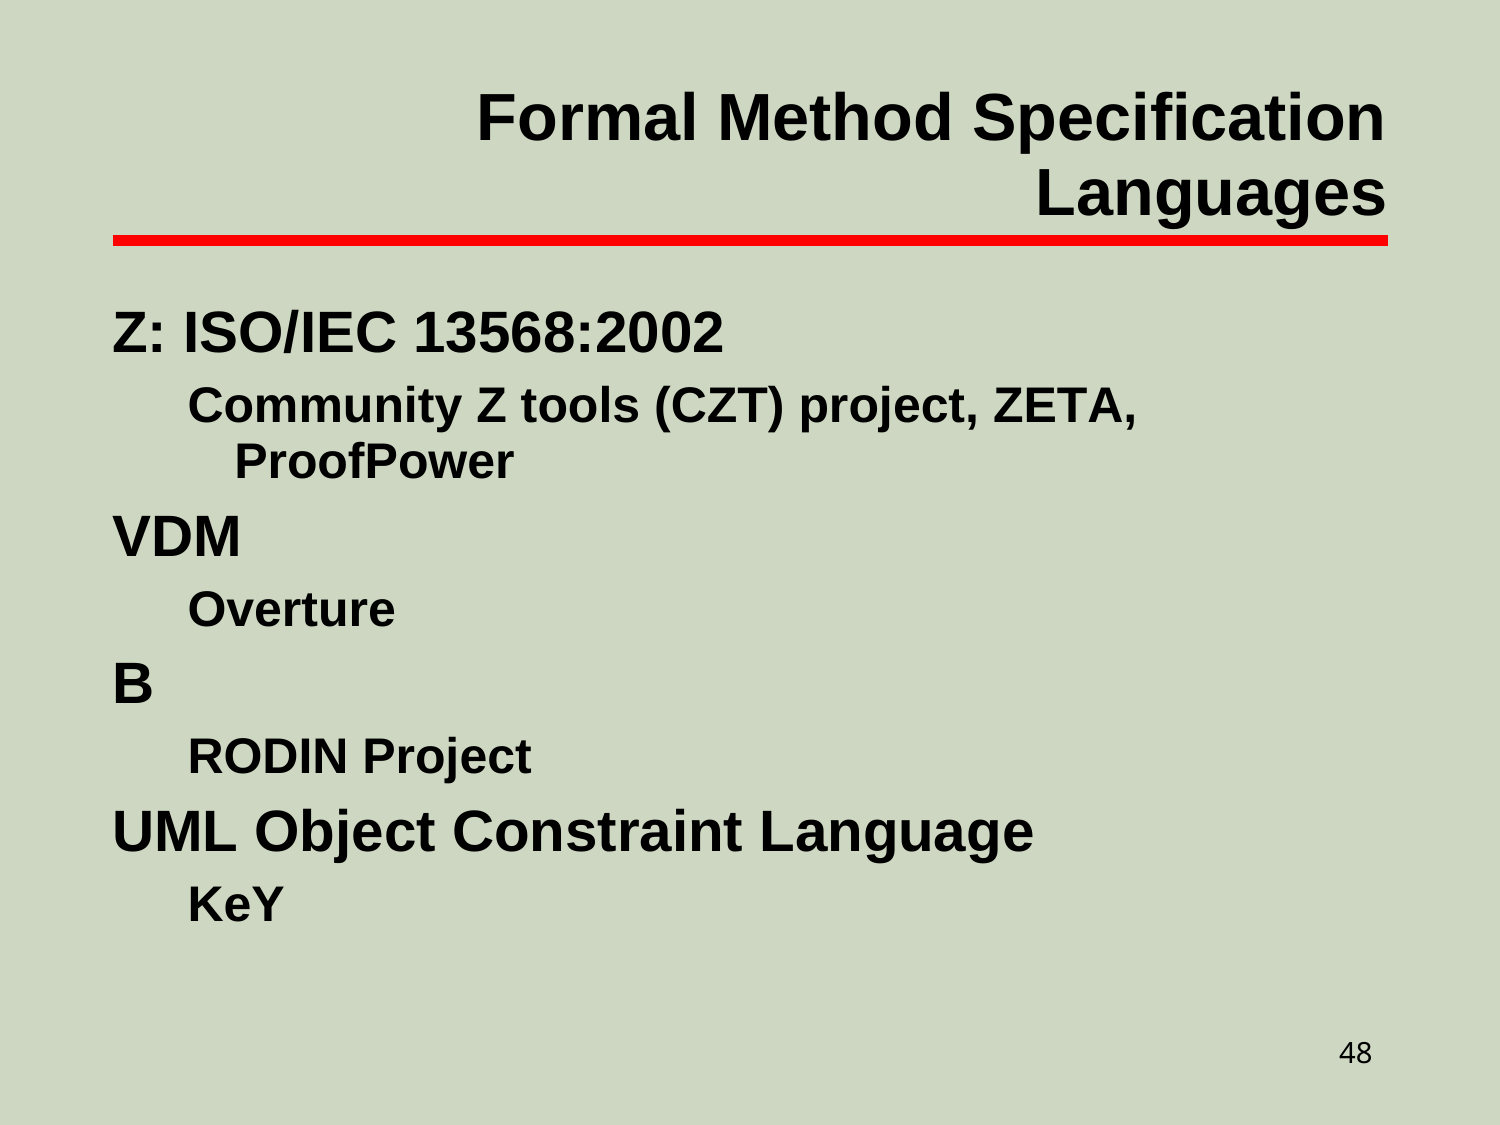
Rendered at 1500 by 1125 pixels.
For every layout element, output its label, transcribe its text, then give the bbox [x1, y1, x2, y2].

title Formal Method Specification Languages [337, 79, 1388, 230]
list Z: ISO/IEC 13568:2002 Community Z tools (CZT) project, ZETA, ProofPower VDM Overture B RODIN Project UML Object Constraint Language KeY [112, 299, 1388, 1111]
